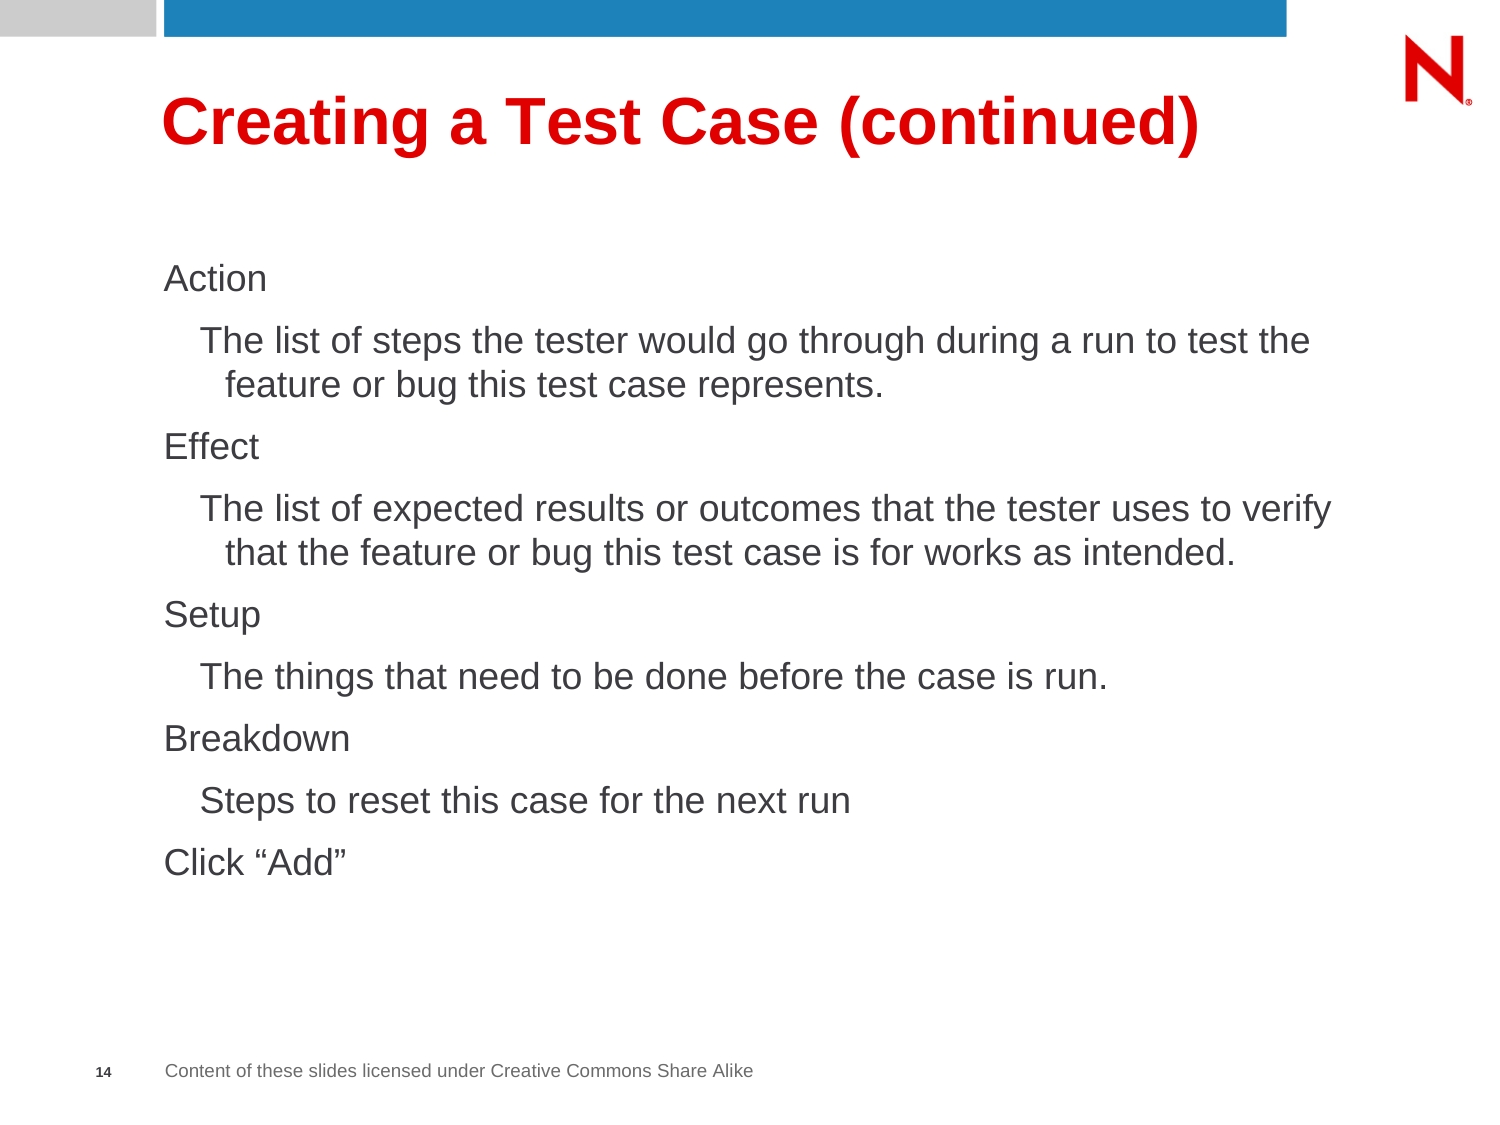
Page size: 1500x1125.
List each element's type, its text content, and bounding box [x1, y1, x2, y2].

picture [1403, 32, 1473, 107]
title Creating a Test Case (continued) [161, 41, 1383, 205]
list Action The list of steps the tester would go through during a run to test the feature or bug this test case represents. Effect The list of expected results or outcomes that the tester uses to verify that the feature or bug this test case is for works as intended. Setup The things that need to be done before the case is run. Breakdown Steps to reset this case for the next run Click “Add” [163, 254, 1404, 986]
